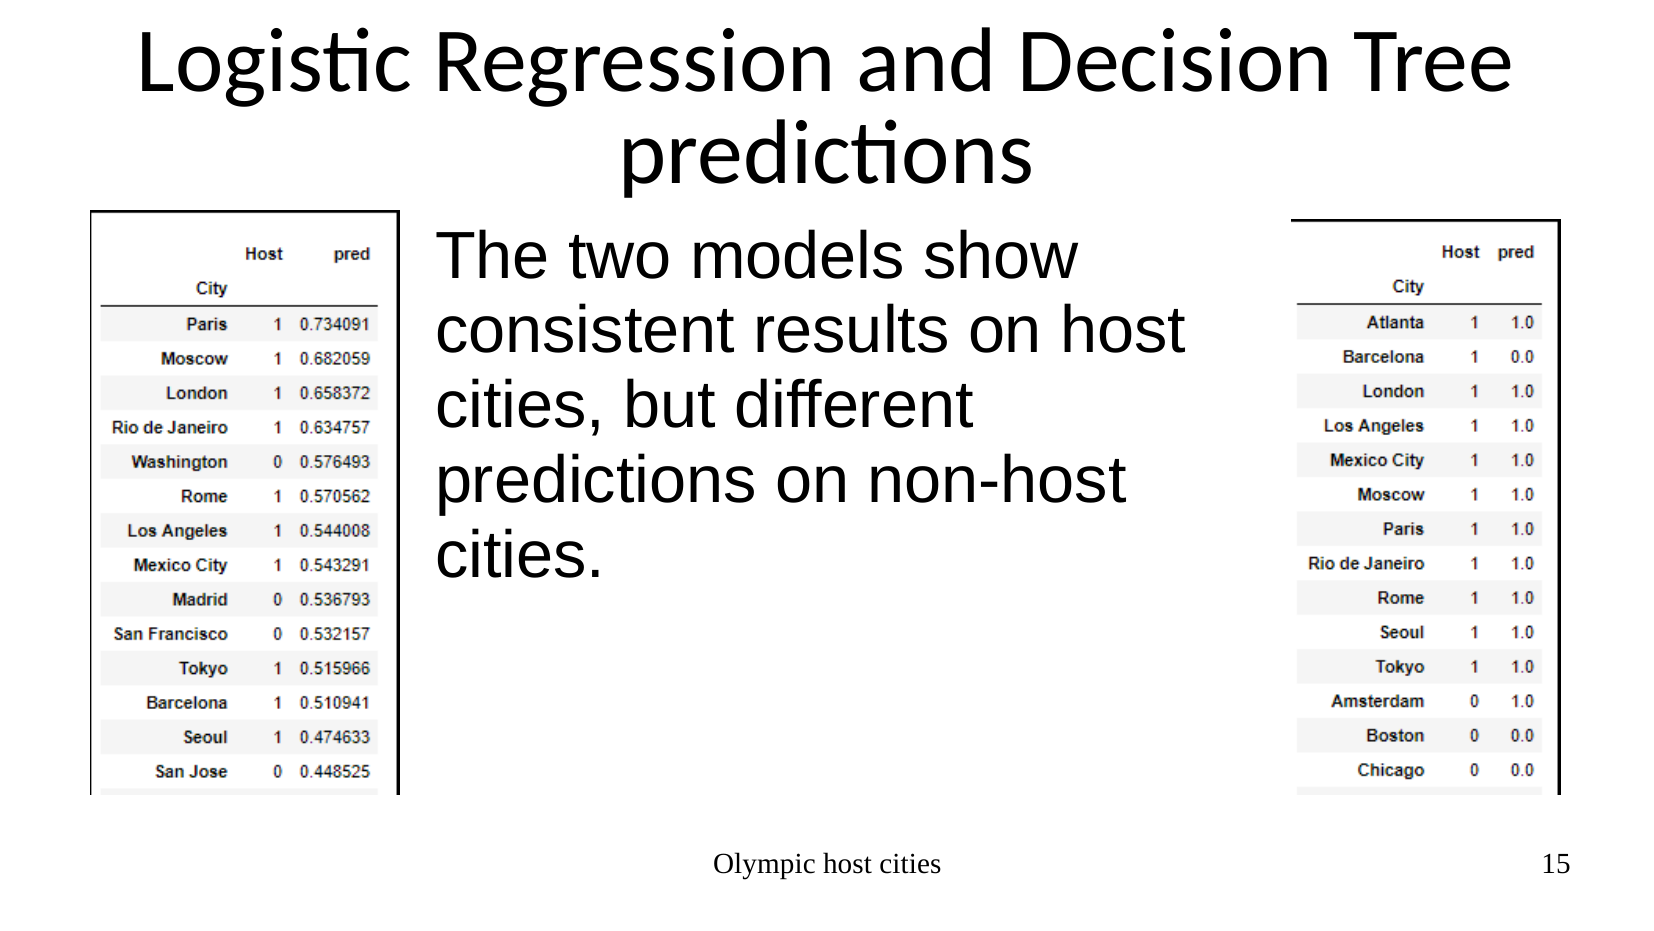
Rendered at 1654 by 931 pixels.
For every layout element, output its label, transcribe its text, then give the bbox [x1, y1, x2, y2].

picture [90, 210, 400, 796]
list The two models show consistent results on host cities, but different predictions on non-host cities. [435, 217, 1261, 796]
picture [1291, 219, 1561, 796]
title Logistic Regression and Decision Tree predictions [82, 22, 1571, 207]
